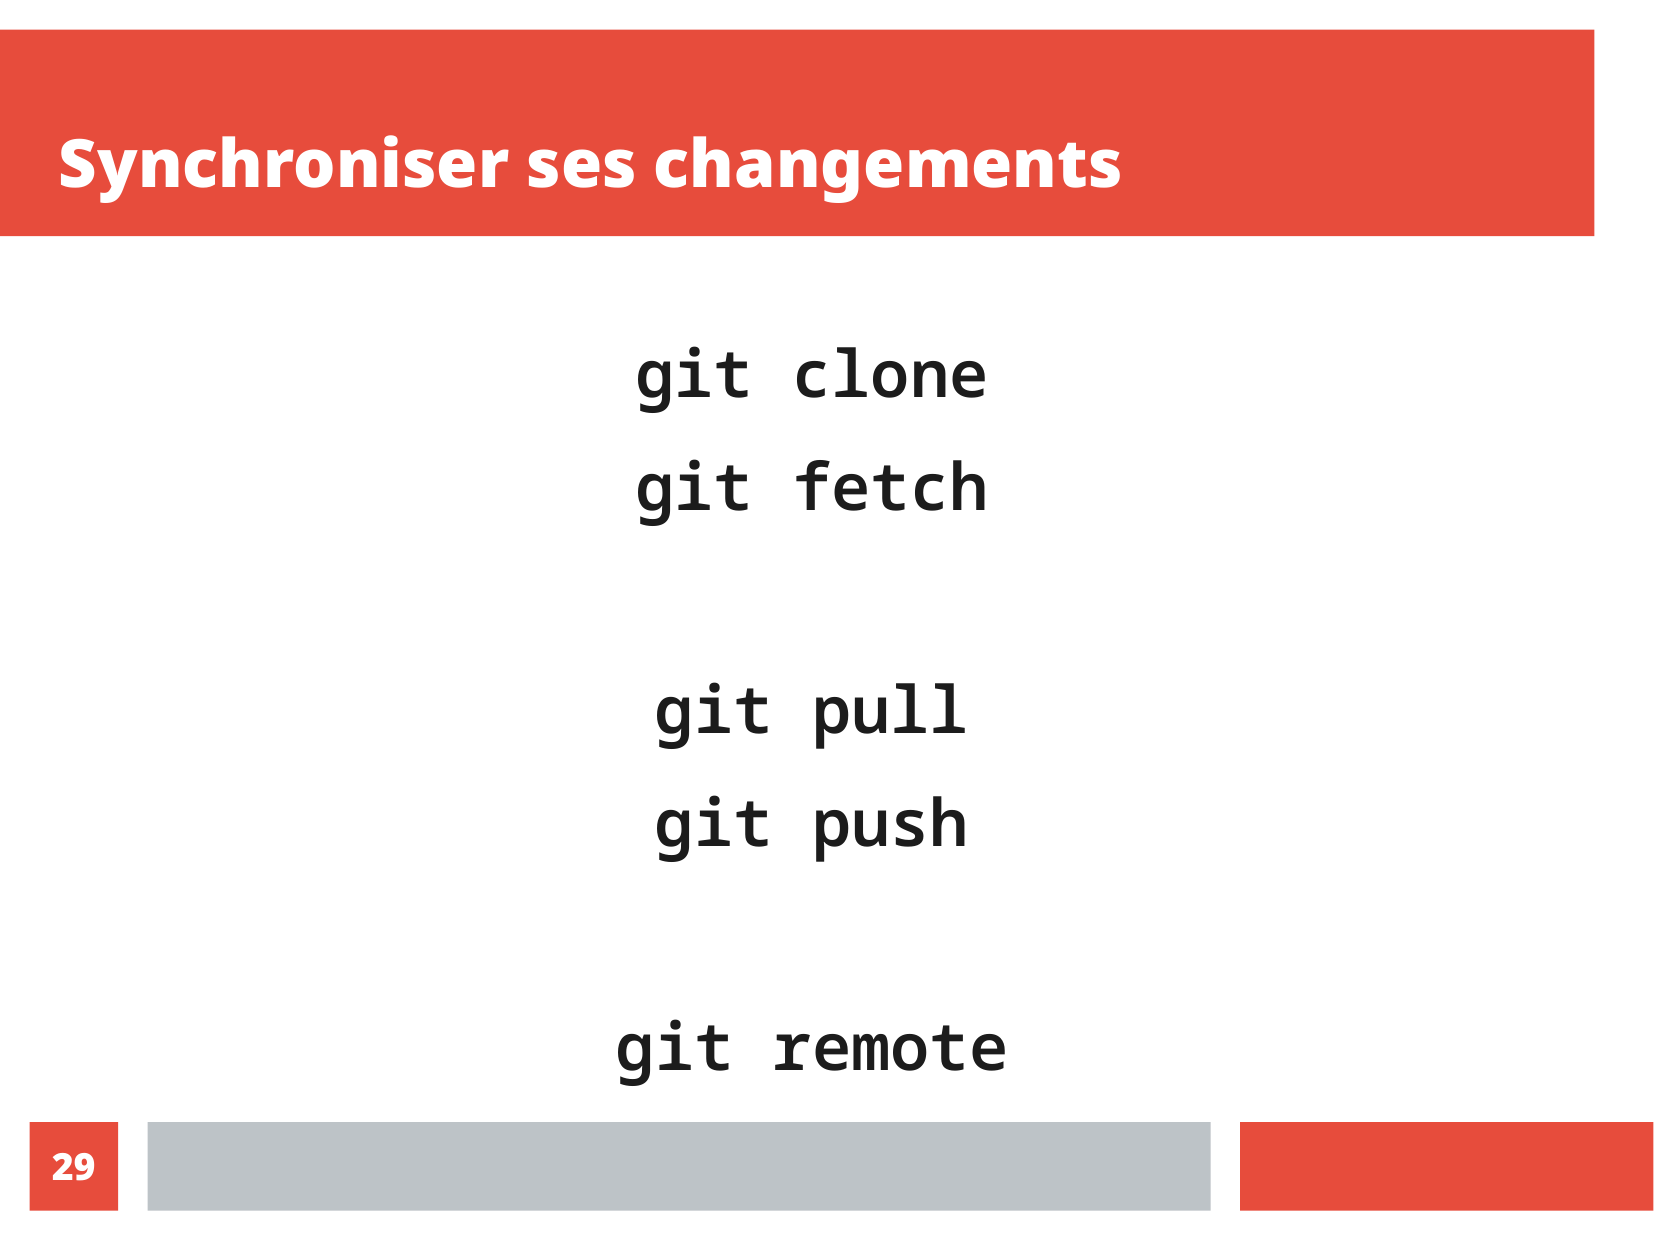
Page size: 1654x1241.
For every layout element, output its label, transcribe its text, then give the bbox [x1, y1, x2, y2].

list git clone git fetch git pull git push git remote [59, 324, 1565, 1093]
title Synchroniser ses changements [59, 59, 1595, 207]
